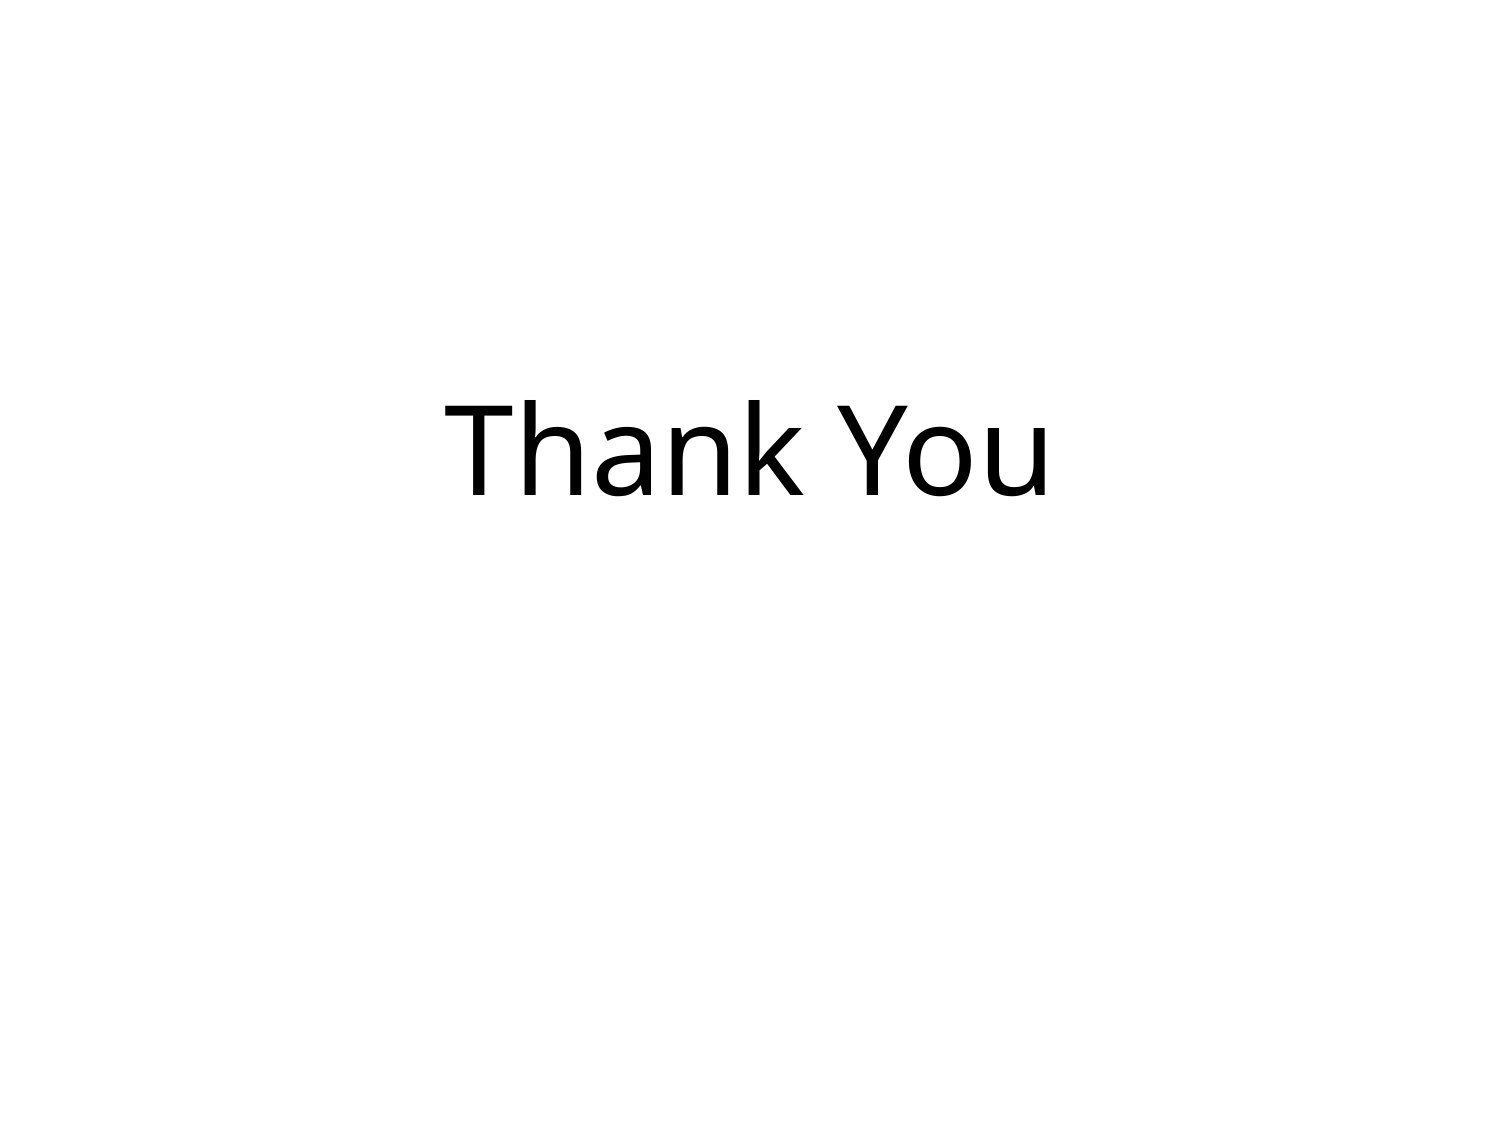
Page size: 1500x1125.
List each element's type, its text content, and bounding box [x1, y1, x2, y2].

list Thank You [75, 362, 1425, 1005]
